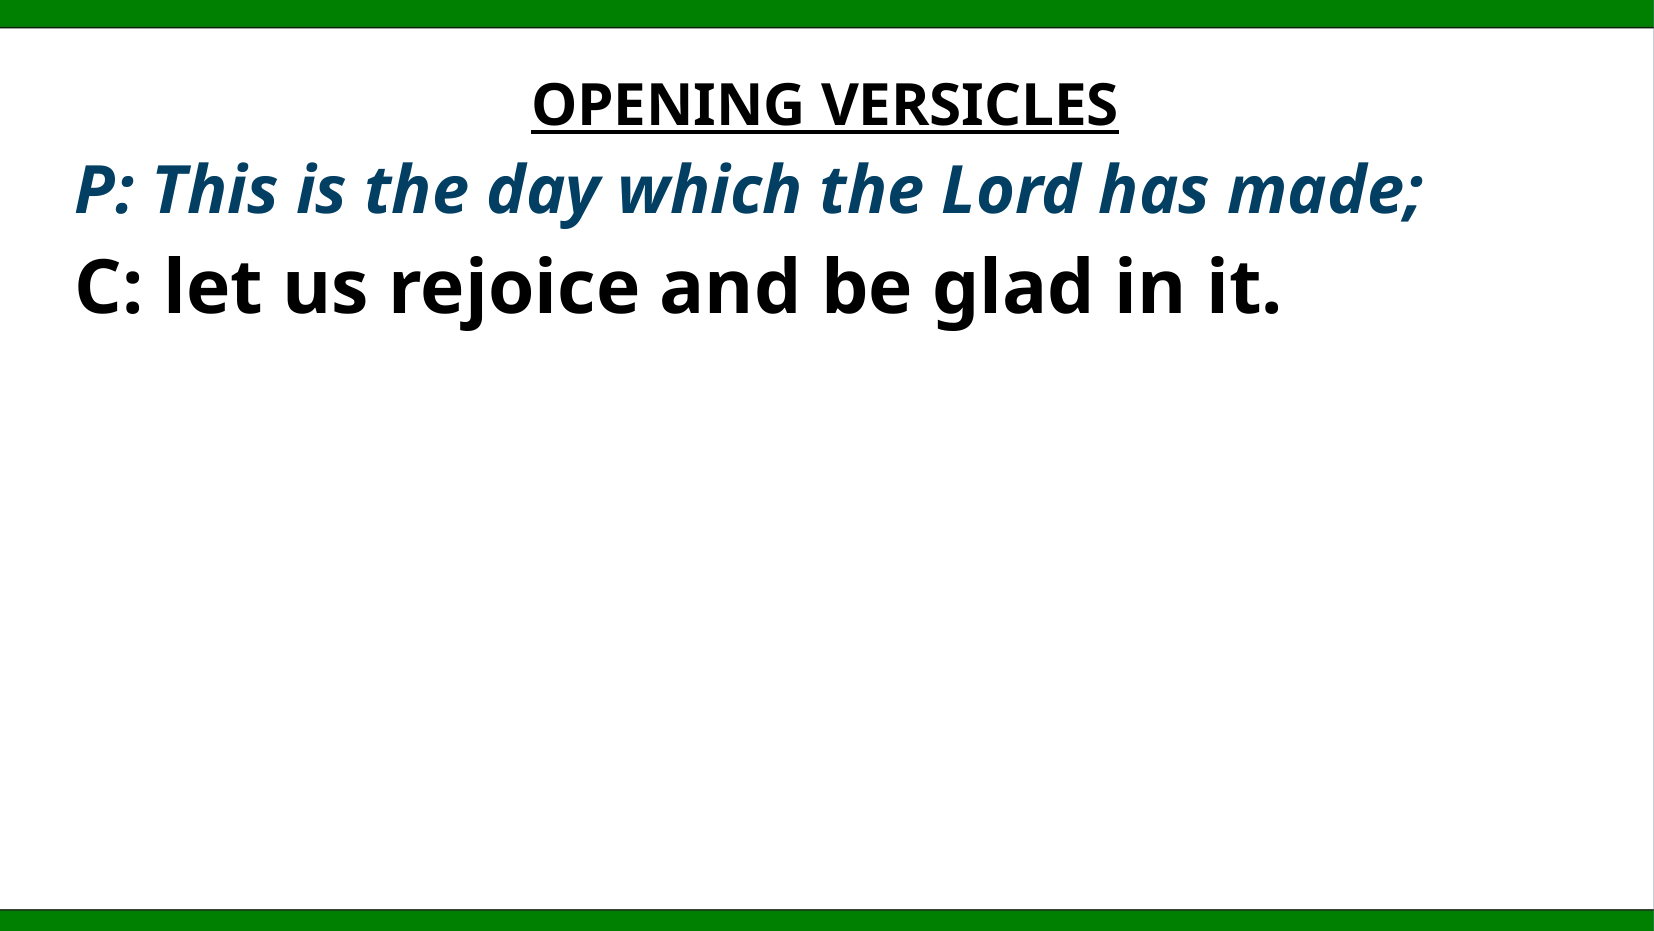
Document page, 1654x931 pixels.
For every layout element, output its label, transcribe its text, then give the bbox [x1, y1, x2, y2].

picture [0, 0, 1654, 931]
text_box OPENING VERSICLES P: This is the day which the Lord has made; C: let us rejoice and be glad in it. [60, 55, 1591, 361]
